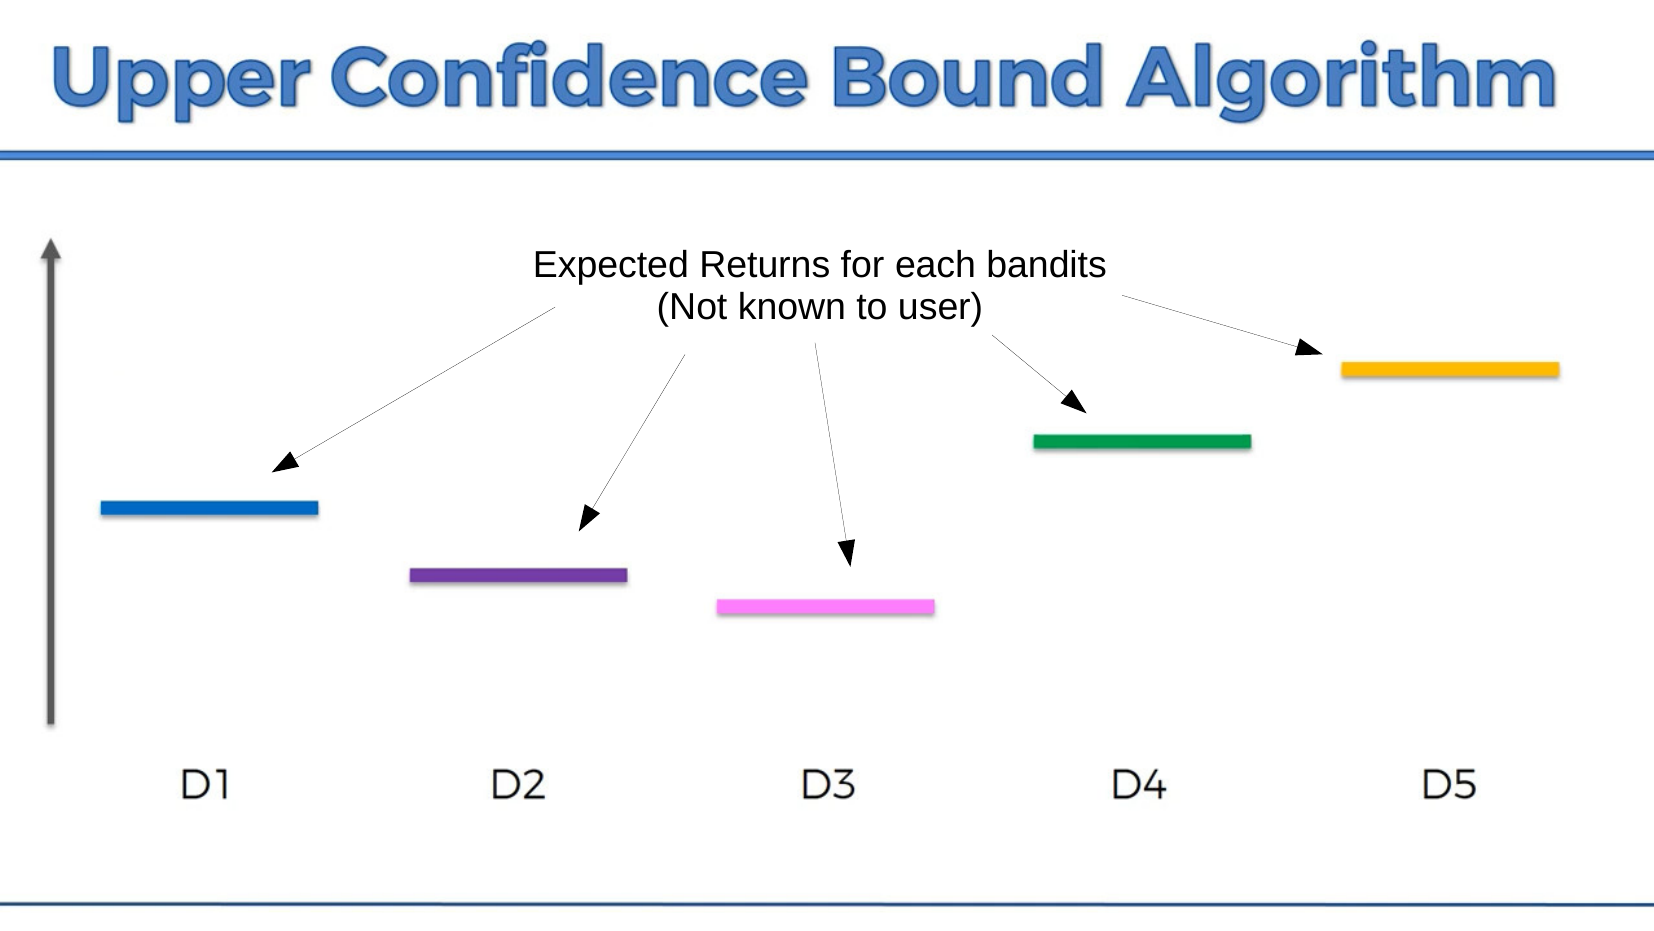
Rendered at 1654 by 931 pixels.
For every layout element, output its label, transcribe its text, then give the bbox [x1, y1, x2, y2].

text_box Expected Returns for each bandits (Not known to user) [518, 236, 1123, 336]
picture [0, 23, 1654, 913]
